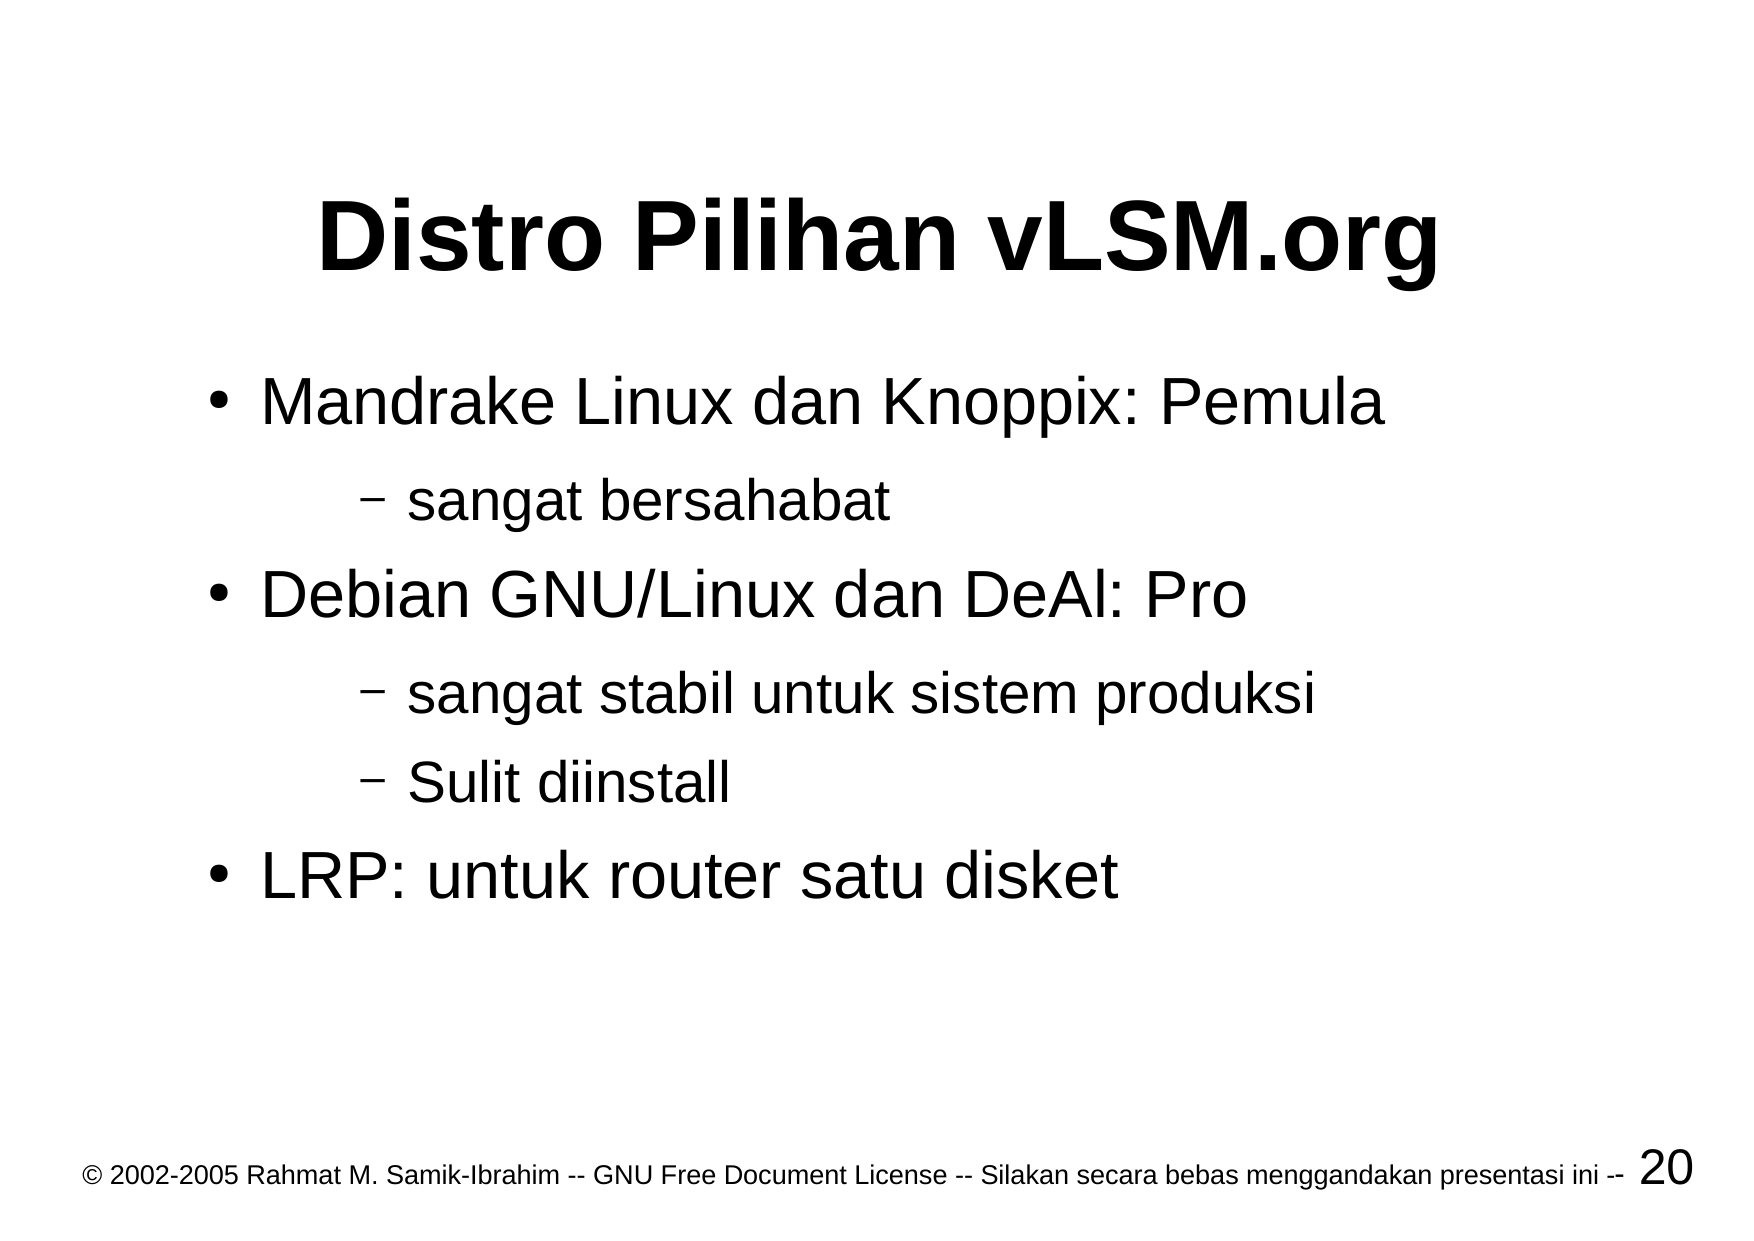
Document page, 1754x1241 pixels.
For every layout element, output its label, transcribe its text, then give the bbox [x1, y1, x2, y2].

title Distro Pilihan vLSM.org [171, 139, 1589, 332]
list Mandrake Linux dan Knoppix: Pemula sangat bersahabat Debian GNU/Linux dan DeAl: Pro sangat stabil untuk sistem produksi Sulit diinstall LRP: untuk router satu disket [171, 363, 1589, 1090]
